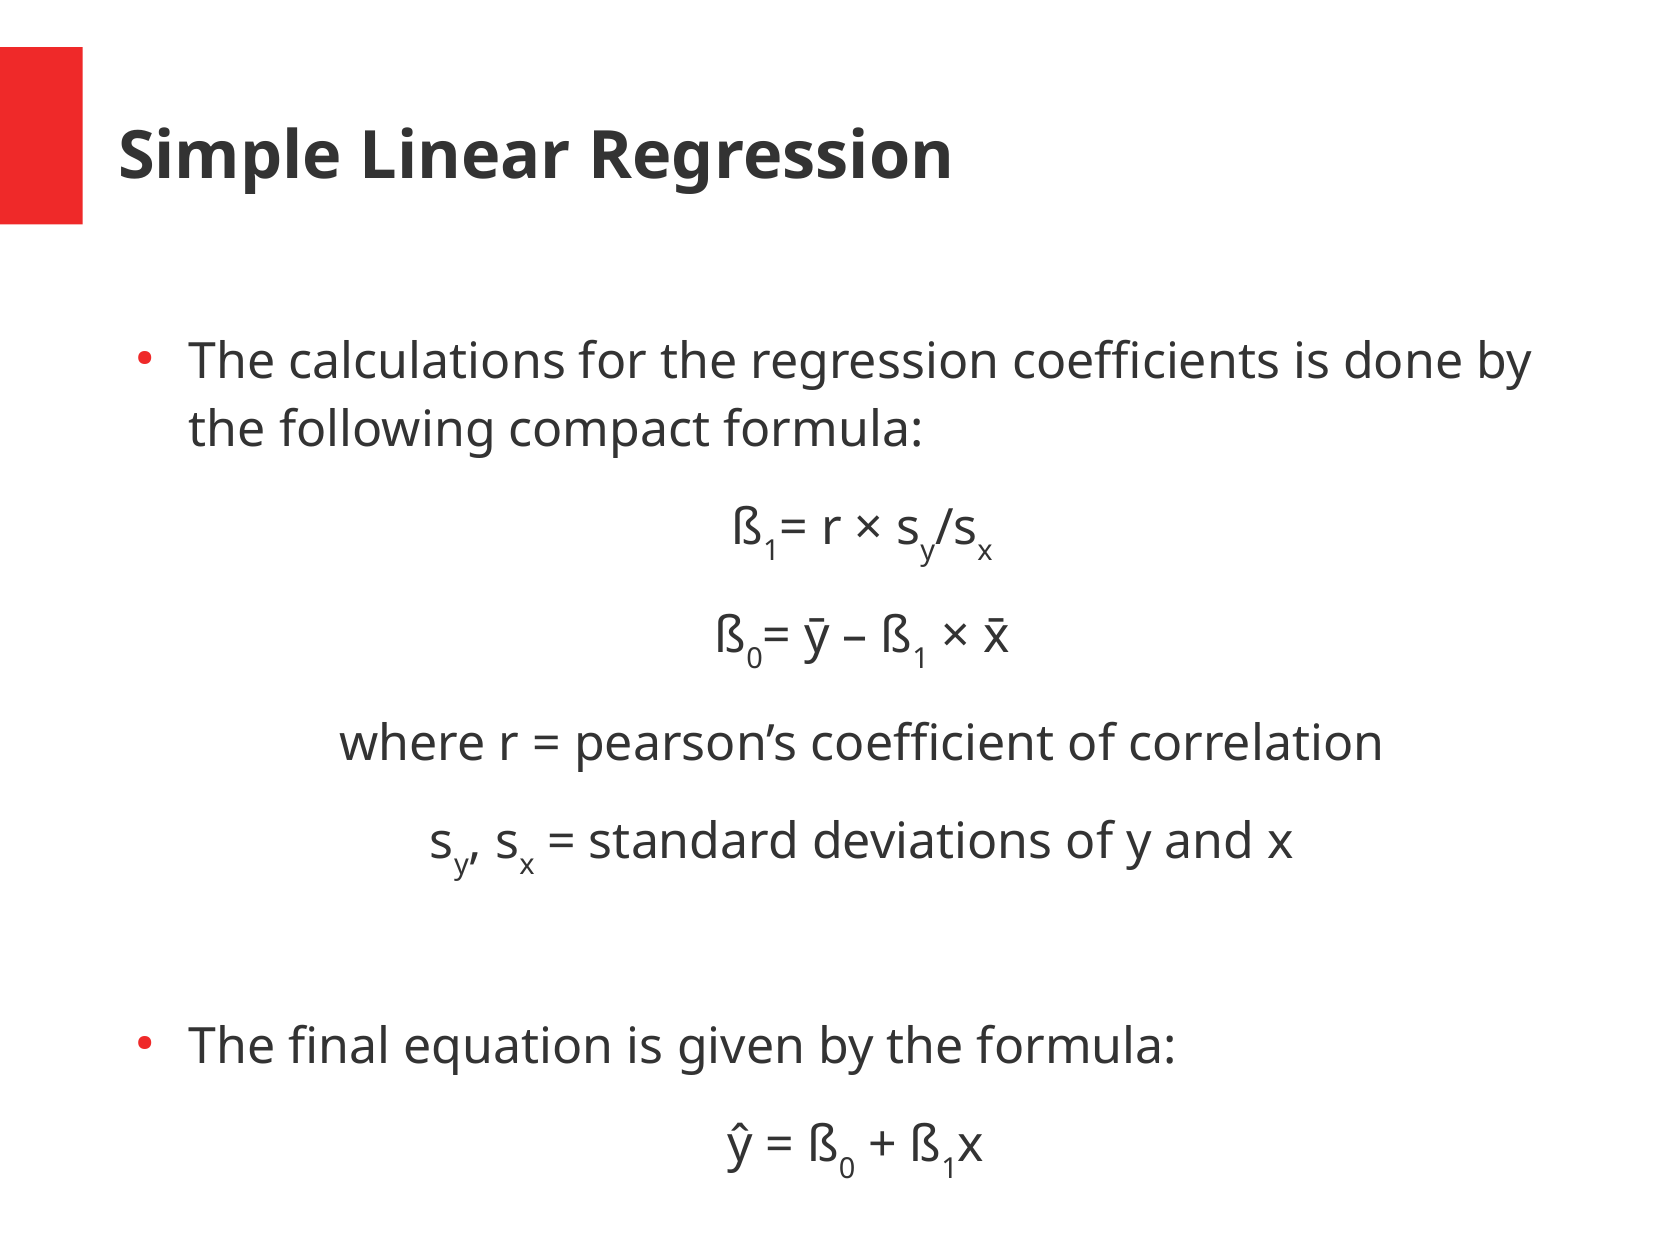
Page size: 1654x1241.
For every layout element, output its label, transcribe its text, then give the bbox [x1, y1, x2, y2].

list The calculations for the regression coefficients is done by the following compact formula: ß1= r × sy/sx ß0= ȳ – ß1 × x̄ where r = pearson’s coefficient of correlation sy, sx = standard deviations of y and x The final equation is given by the formula: ŷ = ß0 + ß1x [118, 324, 1536, 1074]
title Simple Linear Regression [118, 49, 1571, 257]
